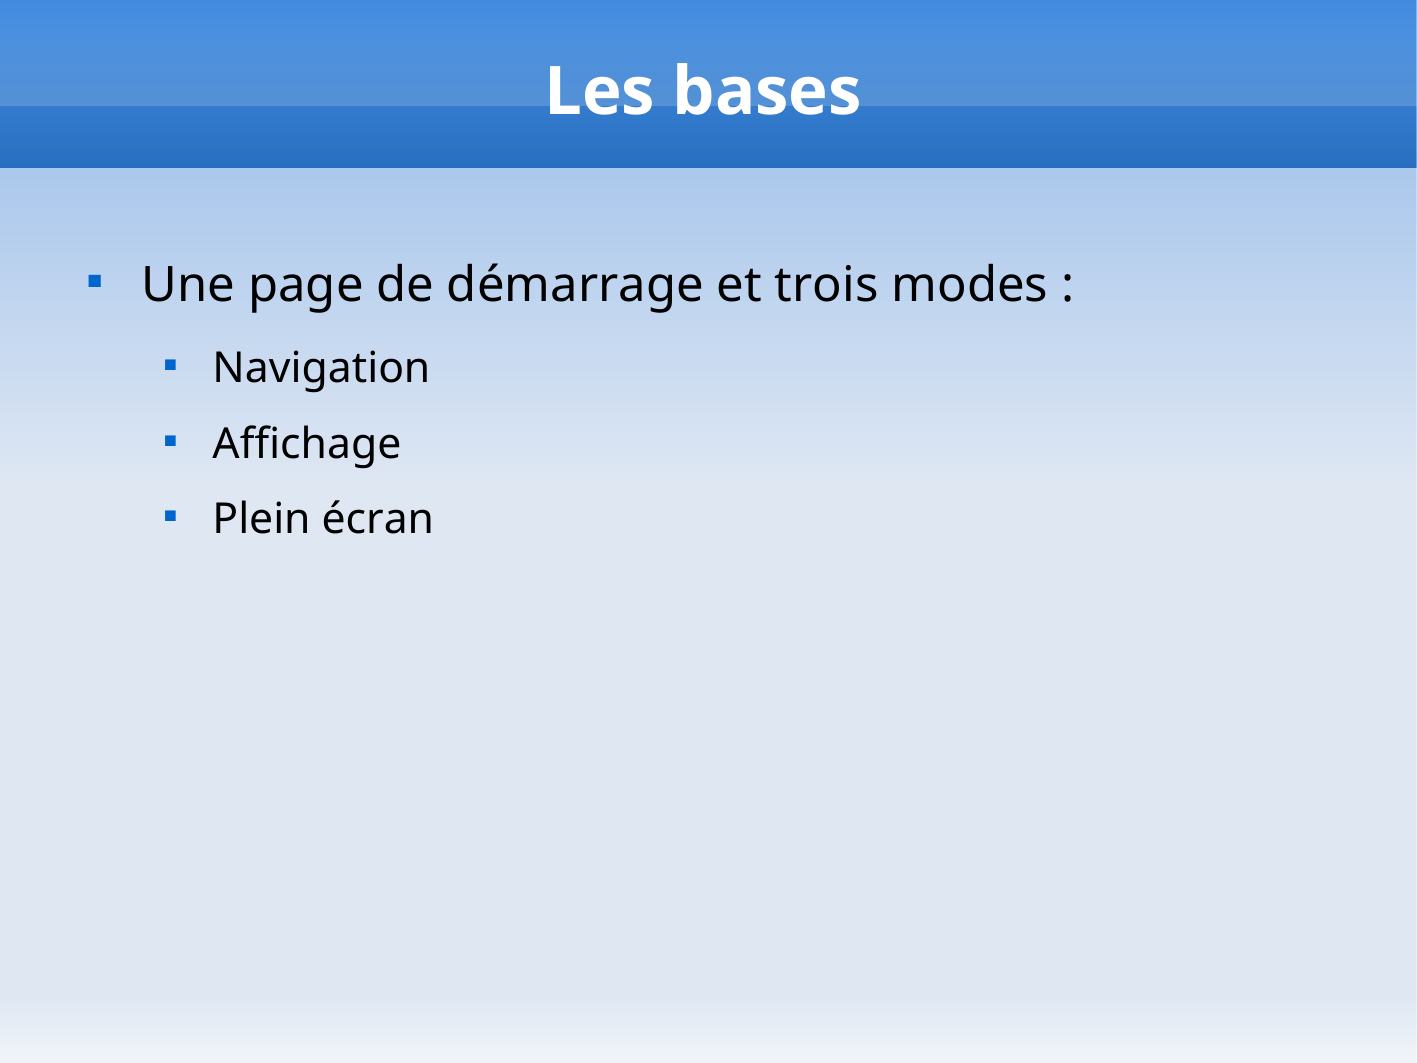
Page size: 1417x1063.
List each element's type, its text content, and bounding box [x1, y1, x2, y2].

picture [0, 0, 1417, 1063]
title Les bases [65, 0, 1341, 178]
list Une page de démarrage et trois modes : Navigation Affichage Plein écran [70, 248, 1346, 950]
